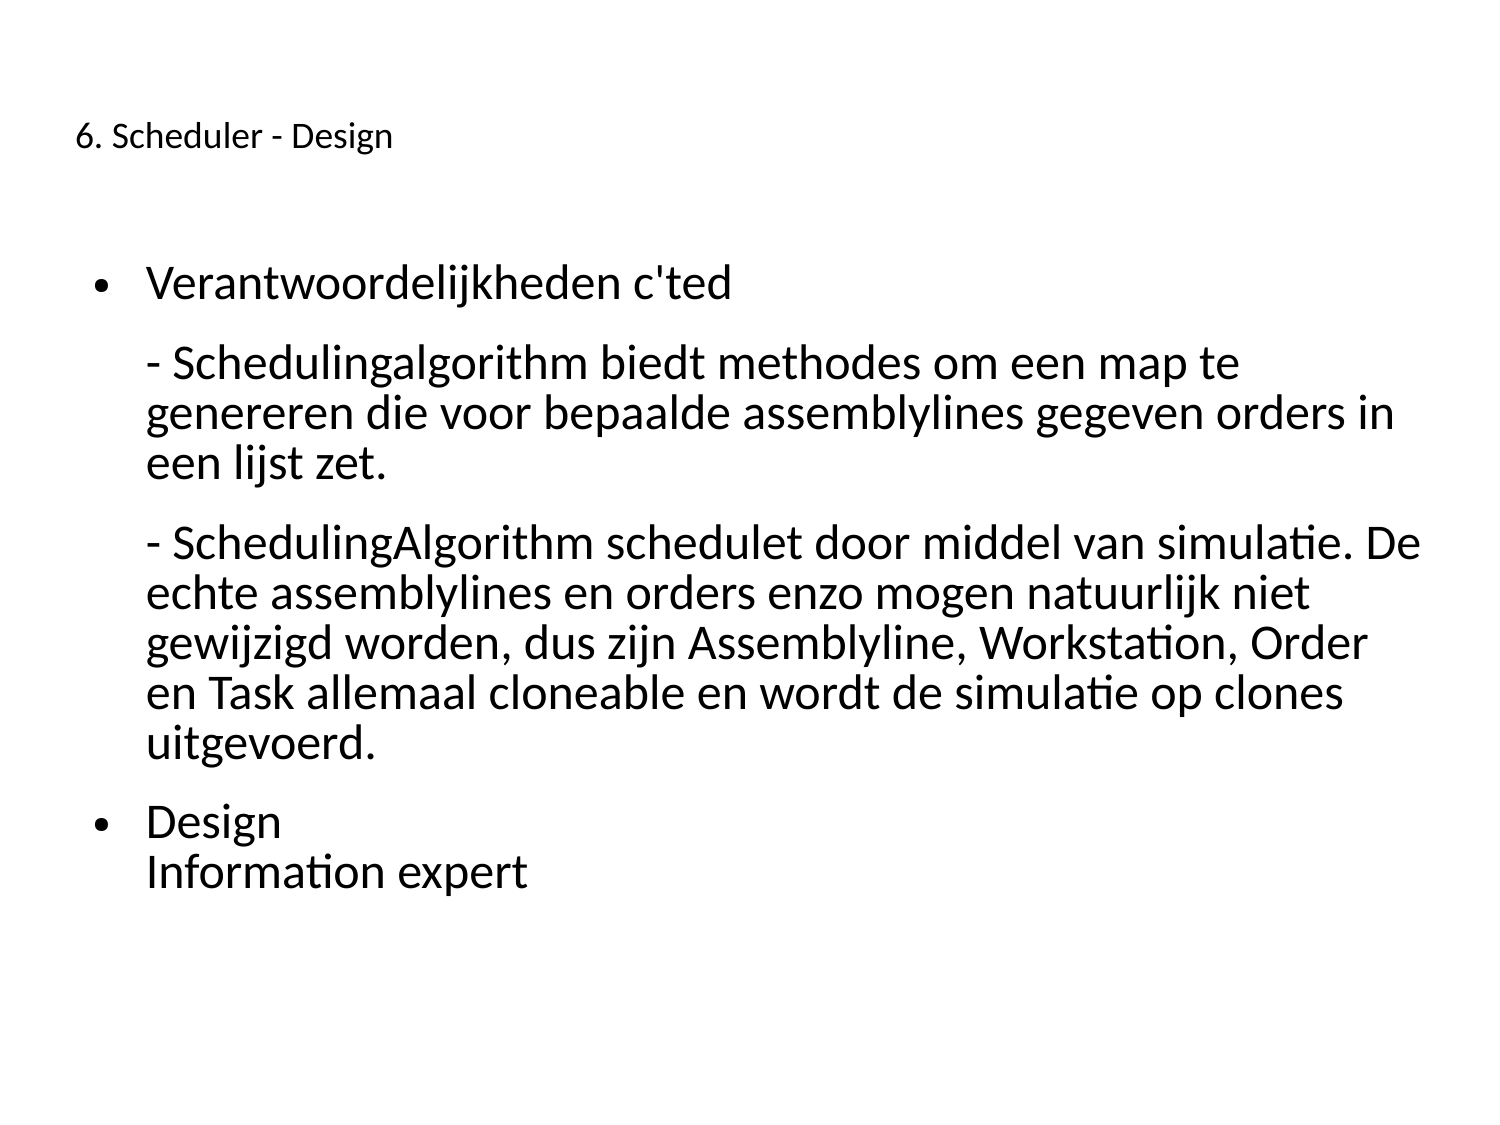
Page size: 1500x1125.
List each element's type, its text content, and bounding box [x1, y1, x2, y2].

list Verantwoordelijkheden c'ted - Schedulingalgorithm biedt methodes om een map te genereren die voor bepaalde assemblylines gegeven orders in een lijst zet. - SchedulingAlgorithm schedulet door middel van simulatie. De echte assemblylines en orders enzo mogen natuurlijk niet gewijzigd worden, dus zijn Assemblyline, Workstation, Order en Task allemaal cloneable en wordt de simulatie op clones uitgevoerd. Design Information expert [75, 262, 1425, 1005]
title 6. Scheduler - Design [75, 45, 1425, 233]
